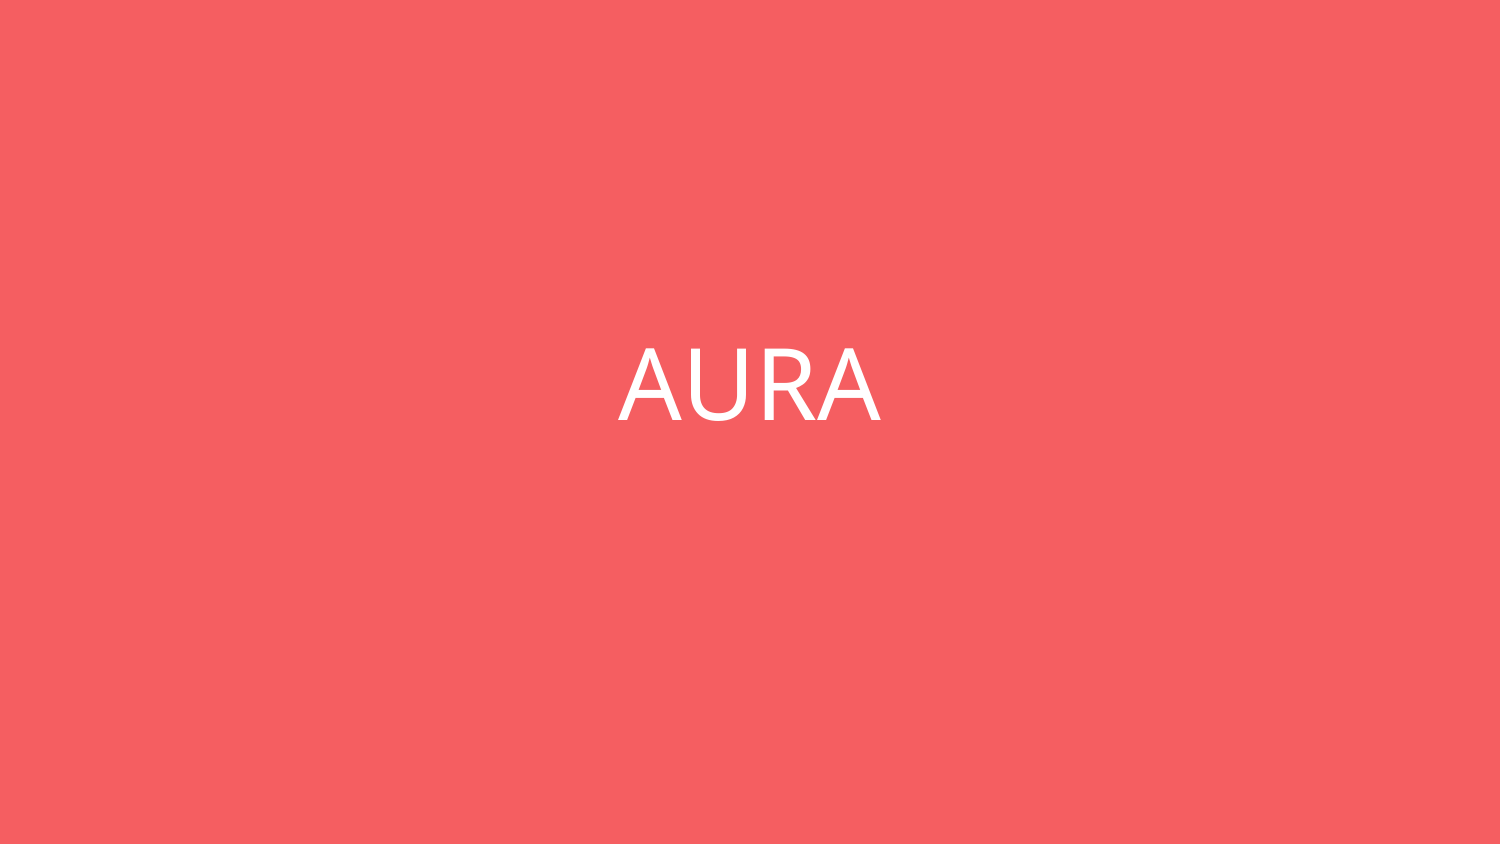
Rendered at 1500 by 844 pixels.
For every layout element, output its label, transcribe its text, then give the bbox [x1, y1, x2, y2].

title AURA [83, 233, 1417, 529]
